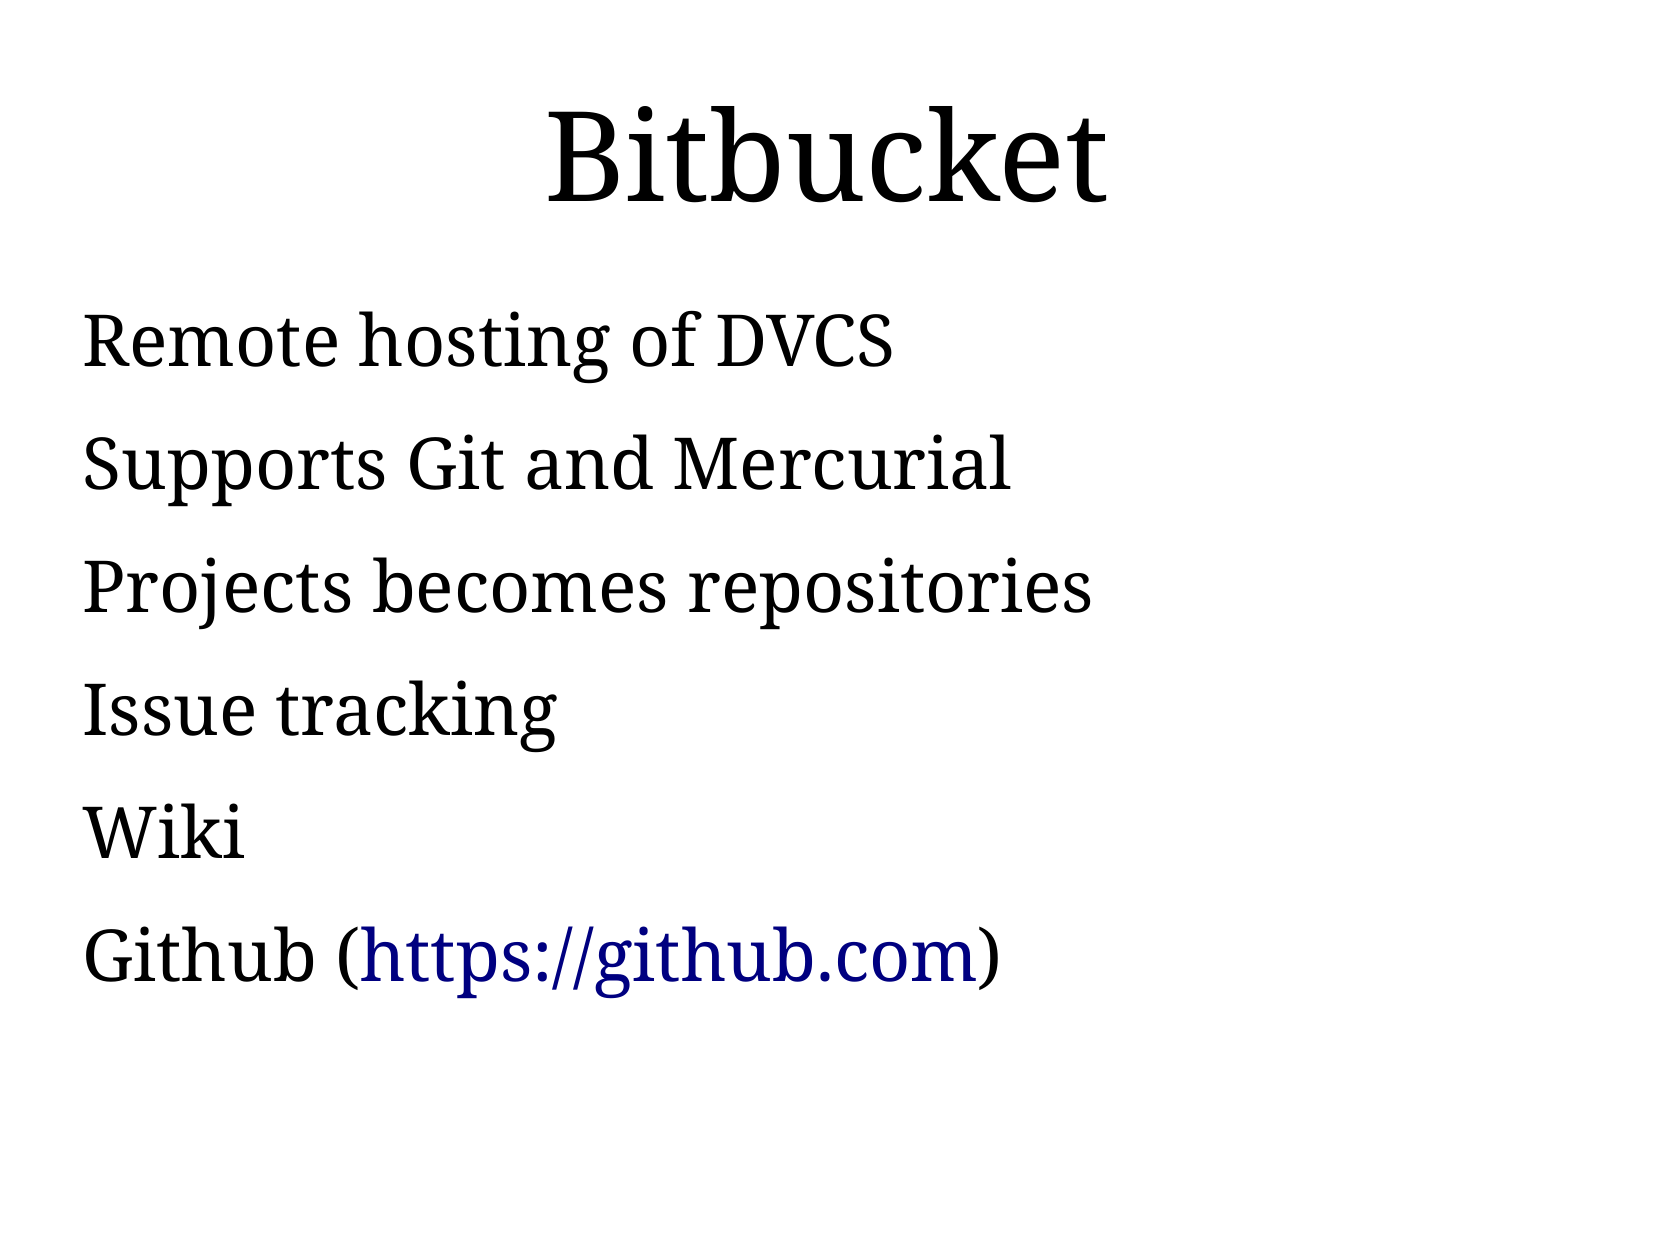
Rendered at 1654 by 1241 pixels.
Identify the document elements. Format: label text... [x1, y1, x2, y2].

title Bitbucket [82, 49, 1571, 257]
list Remote hosting of DVCS Supports Git and Mercurial Projects becomes repositories Issue tracking Wiki Github (https://github.com) [82, 290, 1571, 1010]
